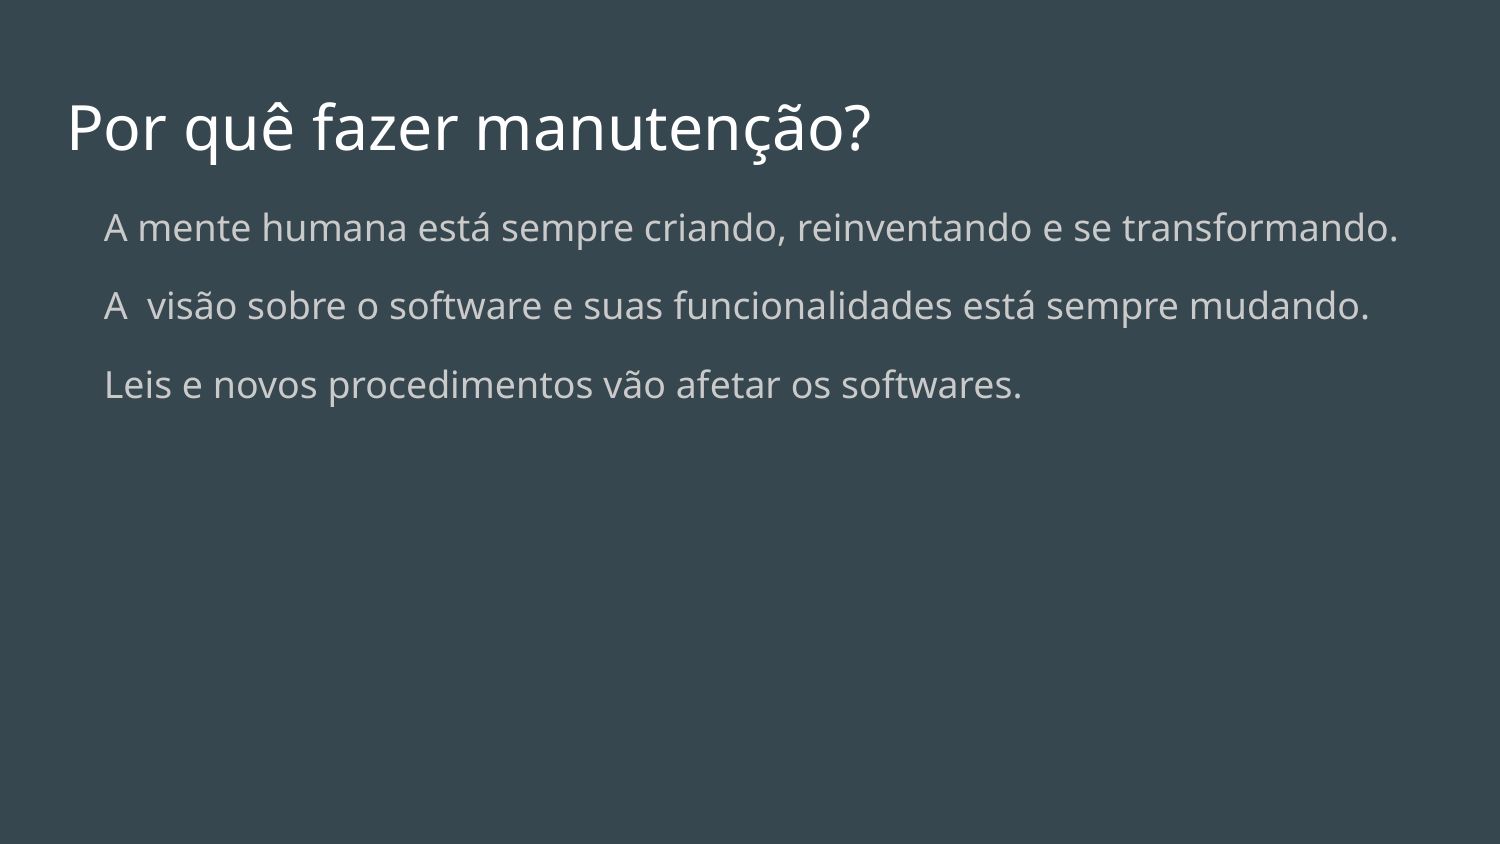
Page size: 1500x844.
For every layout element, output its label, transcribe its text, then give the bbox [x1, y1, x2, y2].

list A mente humana está sempre criando, reinventando e se transformando. A visão sobre o software e suas funcionalidades está sempre mudando. Leis e novos procedimentos vão afetar os softwares. [51, 189, 1449, 750]
title Por quê fazer manutenção? [51, 72, 1449, 167]
